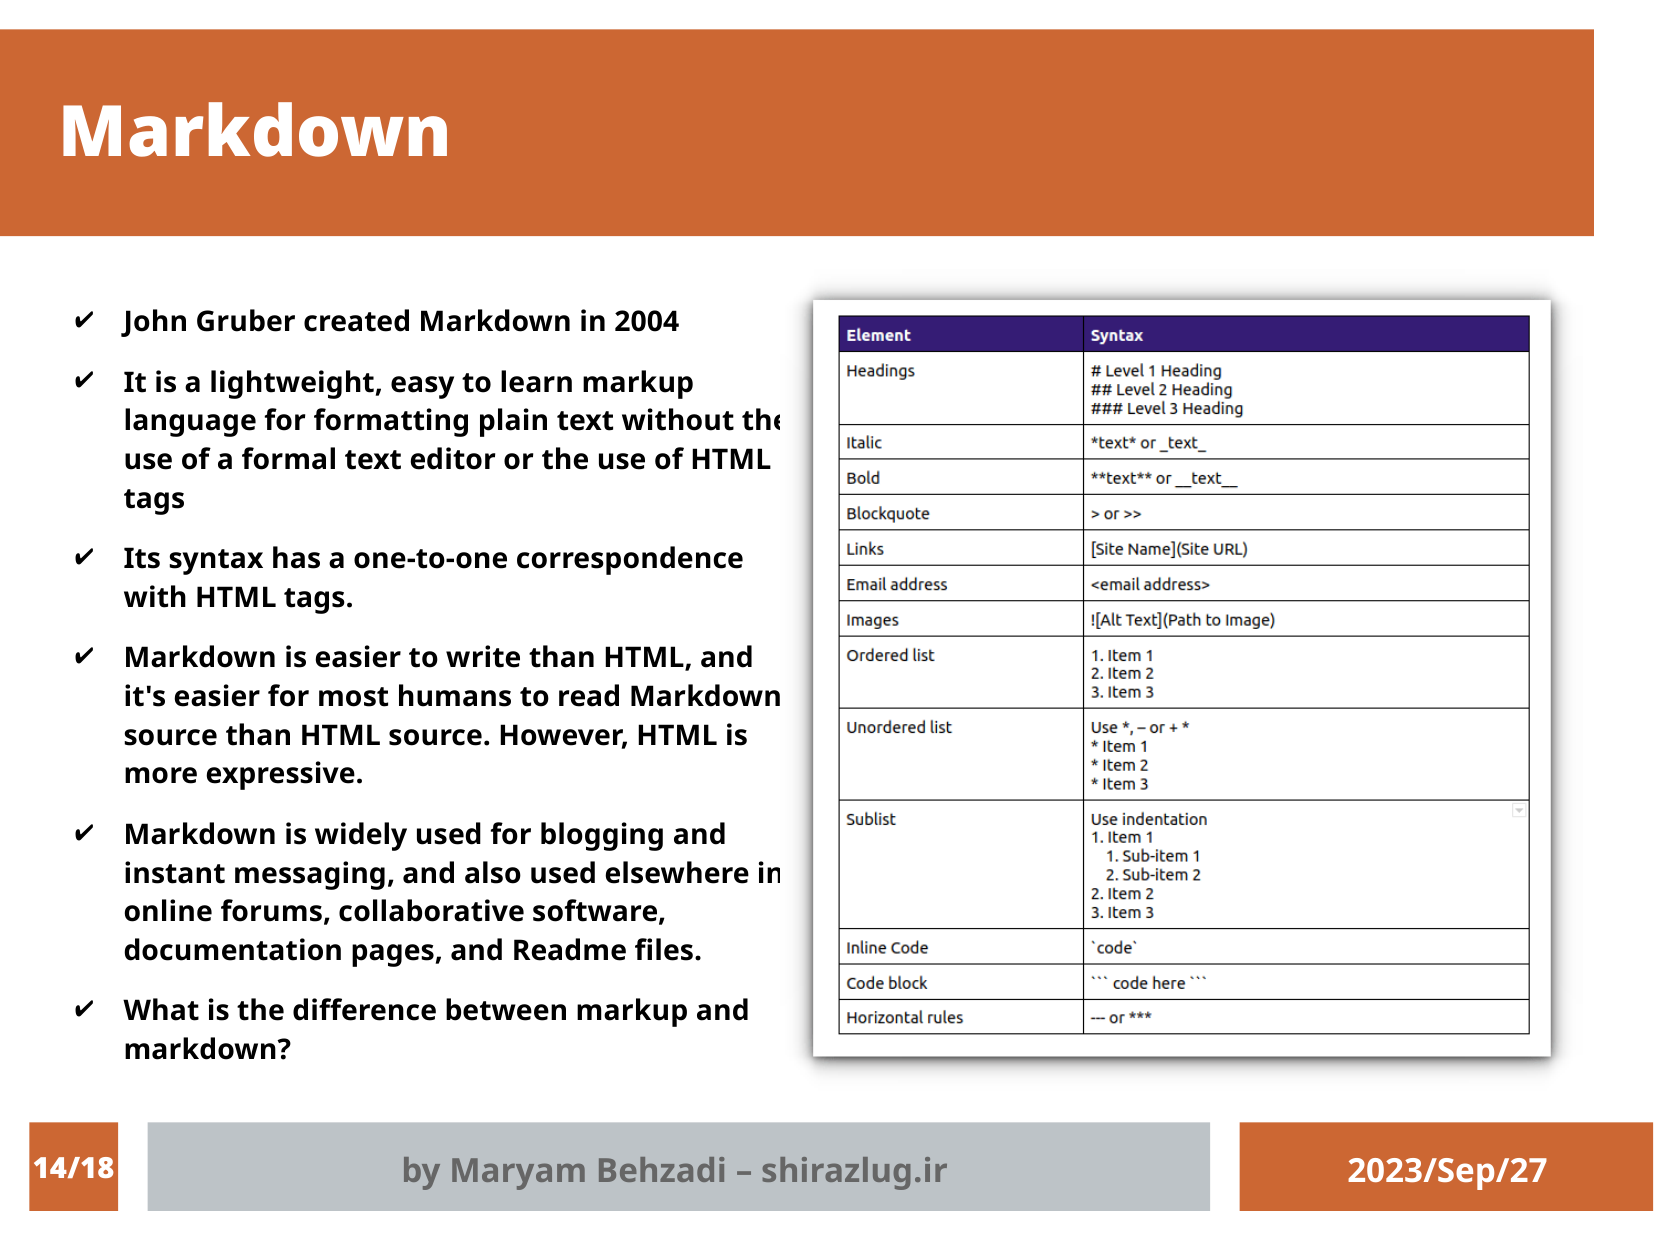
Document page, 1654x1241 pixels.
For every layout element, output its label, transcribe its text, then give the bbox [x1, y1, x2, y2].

title Markdown [58, 90, 1594, 178]
list John Gruber created Markdown in 2004 It is a lightweight, easy to learn markup language for formatting plain text without the use of a formal text editor or the use of HTML tags Its syntax has a one-to-one correspondence with HTML tags. Markdown is easier to write than HTML, and it's easier for most humans to read Markdown source than HTML source. However, HTML is more expressive. Markdown is widely used for blogging and instant messaging, and also used elsewhere in online forums, collaborative software, documentation pages, and Readme files. What is the difference between markup and markdown? [58, 301, 780, 1070]
picture [780, 269, 1584, 1092]
